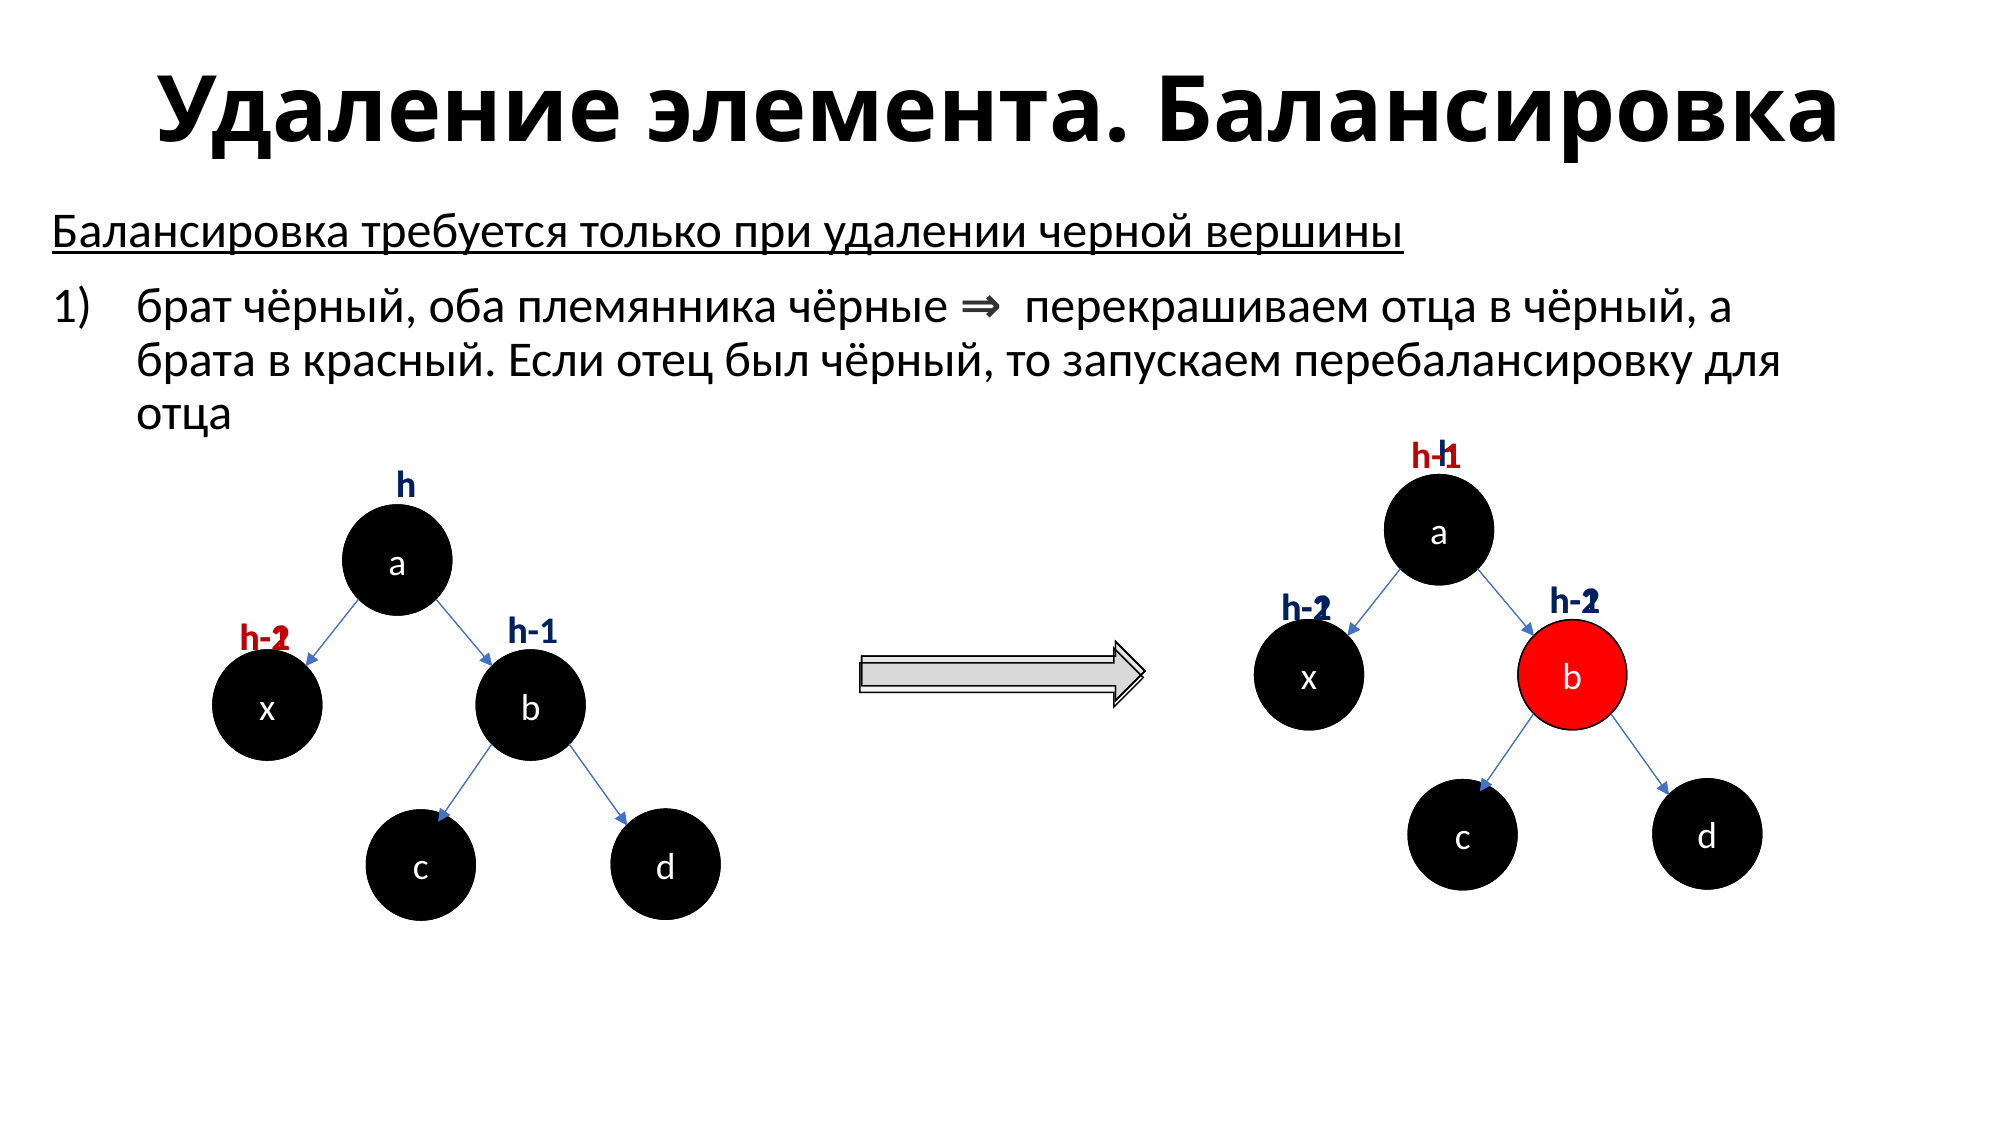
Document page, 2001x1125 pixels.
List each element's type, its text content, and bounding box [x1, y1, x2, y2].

text_box x [1254, 636, 1364, 730]
text_box h [381, 452, 436, 513]
text_box b [1518, 629, 1627, 730]
text_box x [212, 666, 322, 761]
text_box h-2 [1266, 575, 1388, 636]
list Балансировка требуется только при удалении черной вершины брат чёрный, оба племянника чёрные ⇒ перекрашиваем отца в чёрный, а брата в красный. Если отец был чёрный, то запускаем перебалансировку для отца [36, 196, 1863, 475]
text_box a [1384, 484, 1494, 585]
text_box d [1653, 778, 1762, 889]
text_box a [342, 507, 452, 616]
text_box h-2 [224, 605, 347, 666]
text_box c [366, 810, 476, 921]
text_box b [476, 659, 586, 761]
text_box d [611, 809, 721, 920]
title Удаление элемента. Балансировка [137, 3, 1863, 196]
text_box [859, 641, 1146, 708]
text_box c [1408, 779, 1517, 890]
text_box h-1 [492, 598, 626, 659]
text_box h-2 [1534, 568, 1668, 629]
text_box h-1 [1396, 423, 1507, 484]
